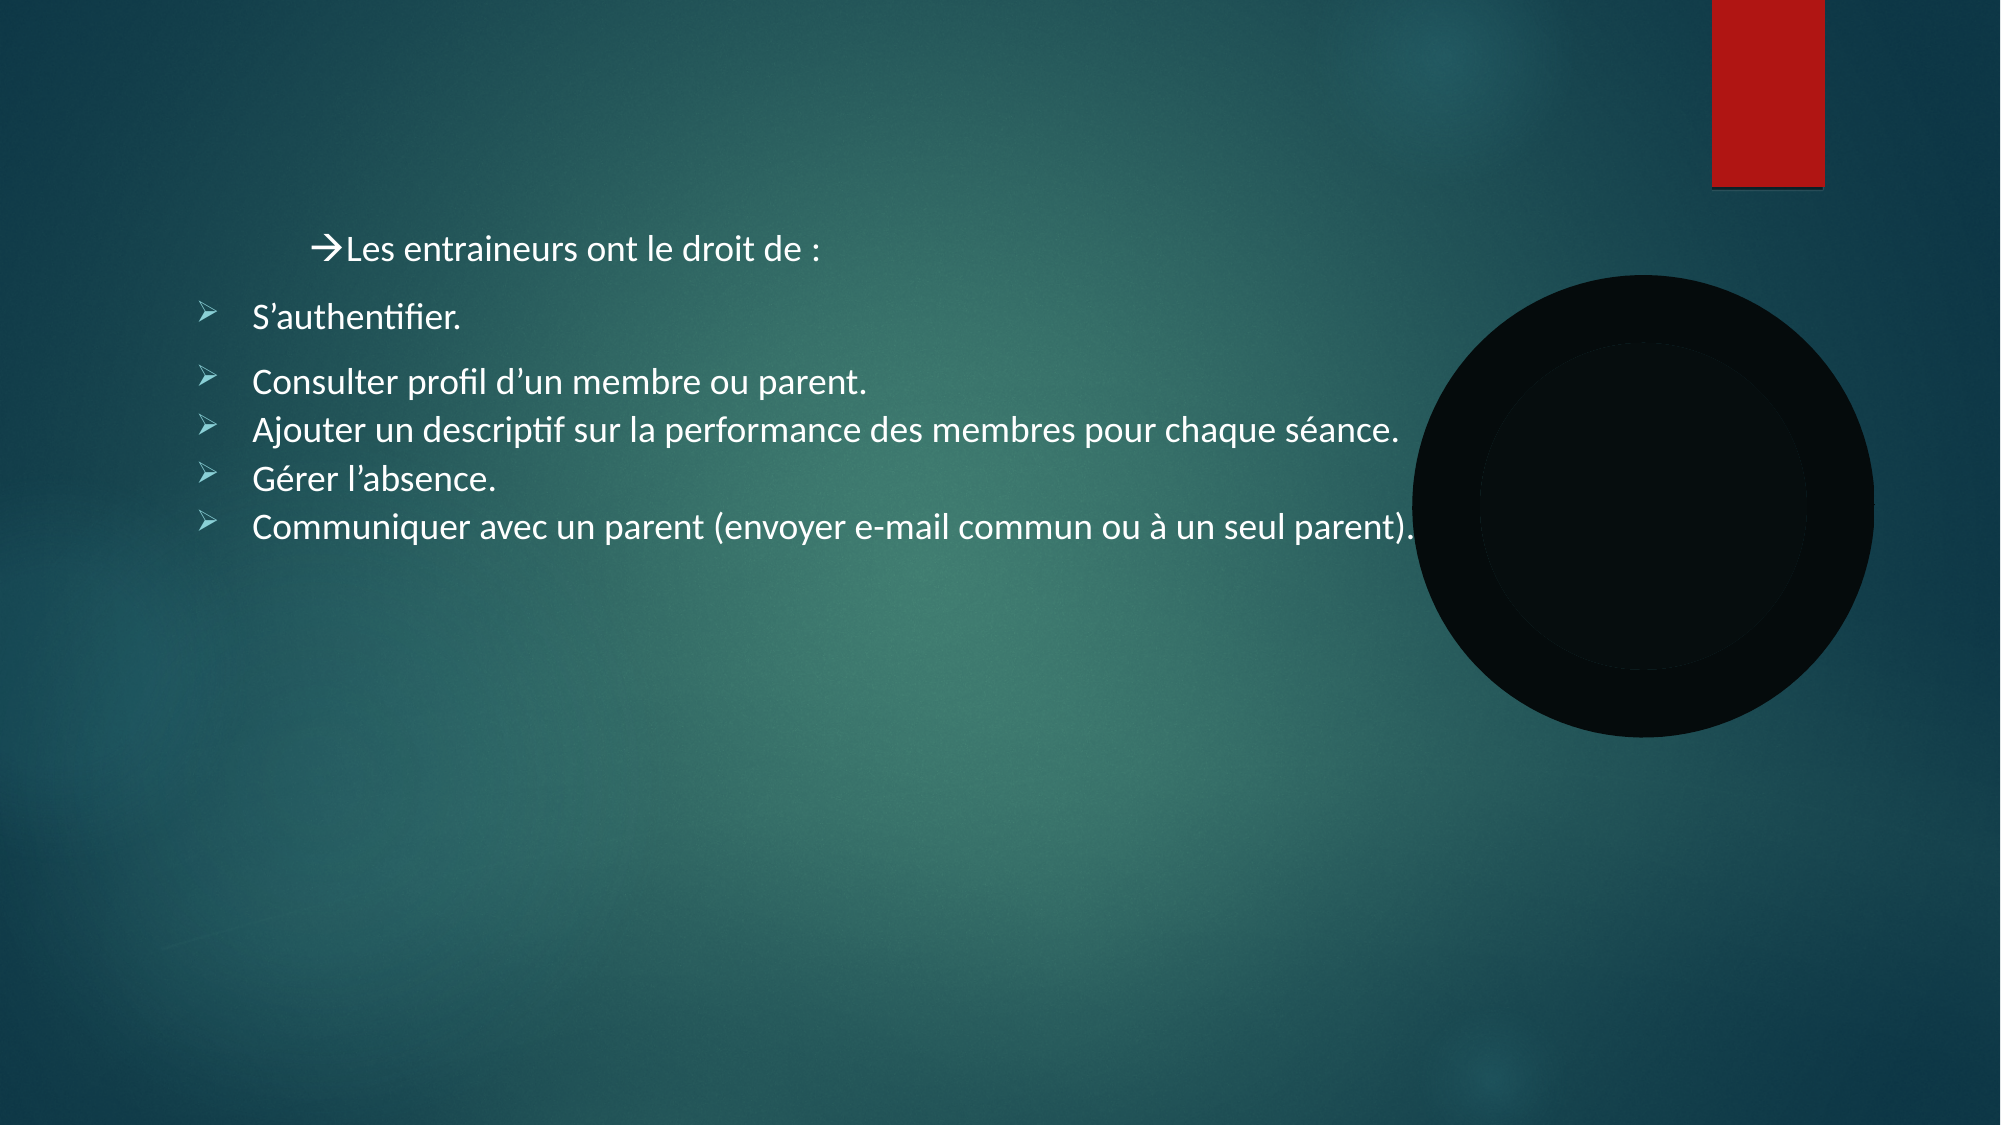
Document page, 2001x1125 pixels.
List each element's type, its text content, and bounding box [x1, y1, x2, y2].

list Les entraineurs ont le droit de : S’authentifier. Consulter profil d’un membre ou parent. Ajouter un descriptif sur la performance des membres pour chaque séance. Gérer l’absence. Communiquer avec un parent (envoyer e-mail commun ou à un seul parent). [181, 209, 1649, 1025]
